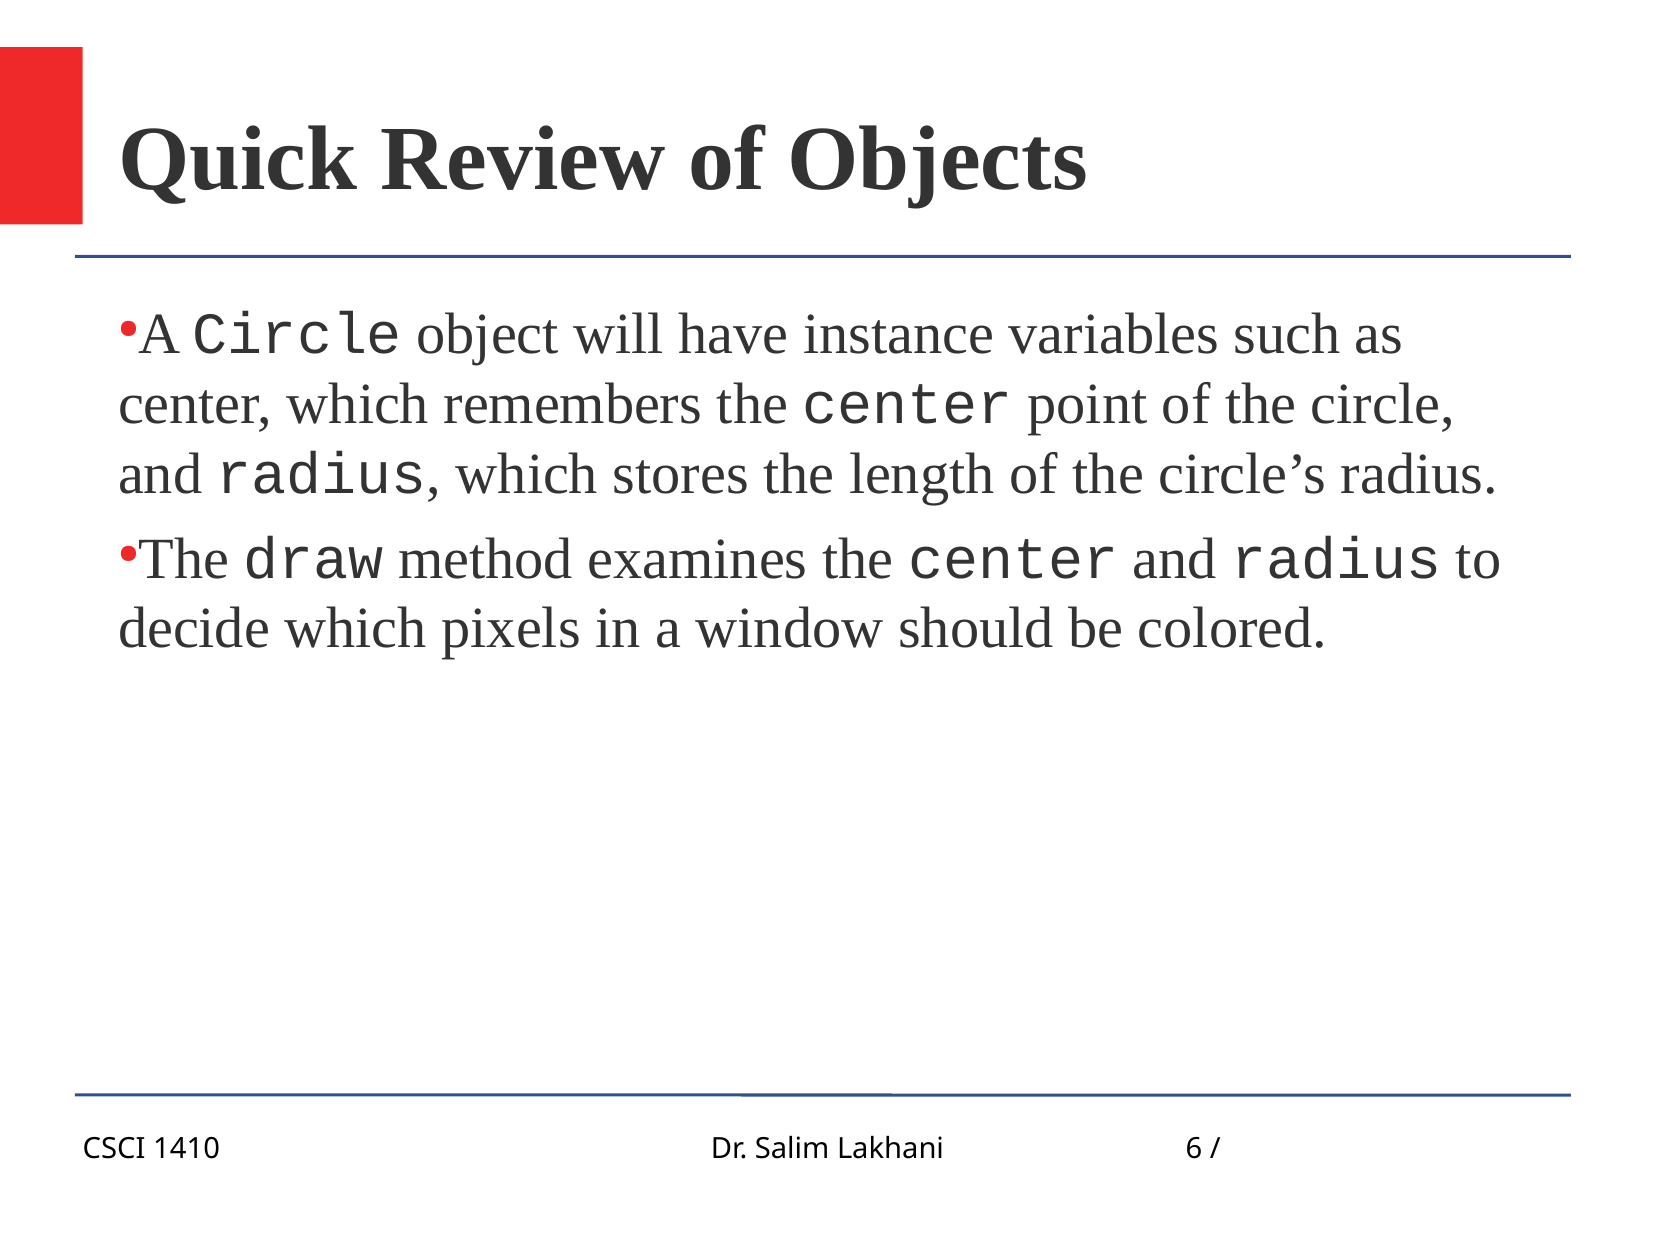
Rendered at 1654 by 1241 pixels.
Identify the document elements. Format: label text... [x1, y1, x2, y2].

title Quick Review of Objects [118, 49, 1571, 257]
text_box CSCI 1410 [82, 1129, 468, 1216]
list A Circle object will have instance variables such as center, which remembers the center point of the circle, and radius, which stores the length of the circle’s radius. The draw method examines the center and radius to decide which pixels in a window should be colored. [118, 295, 1536, 1080]
text_box / [1185, 1129, 1571, 1216]
text_box Dr. Salim Lakhani [565, 1129, 1090, 1216]
